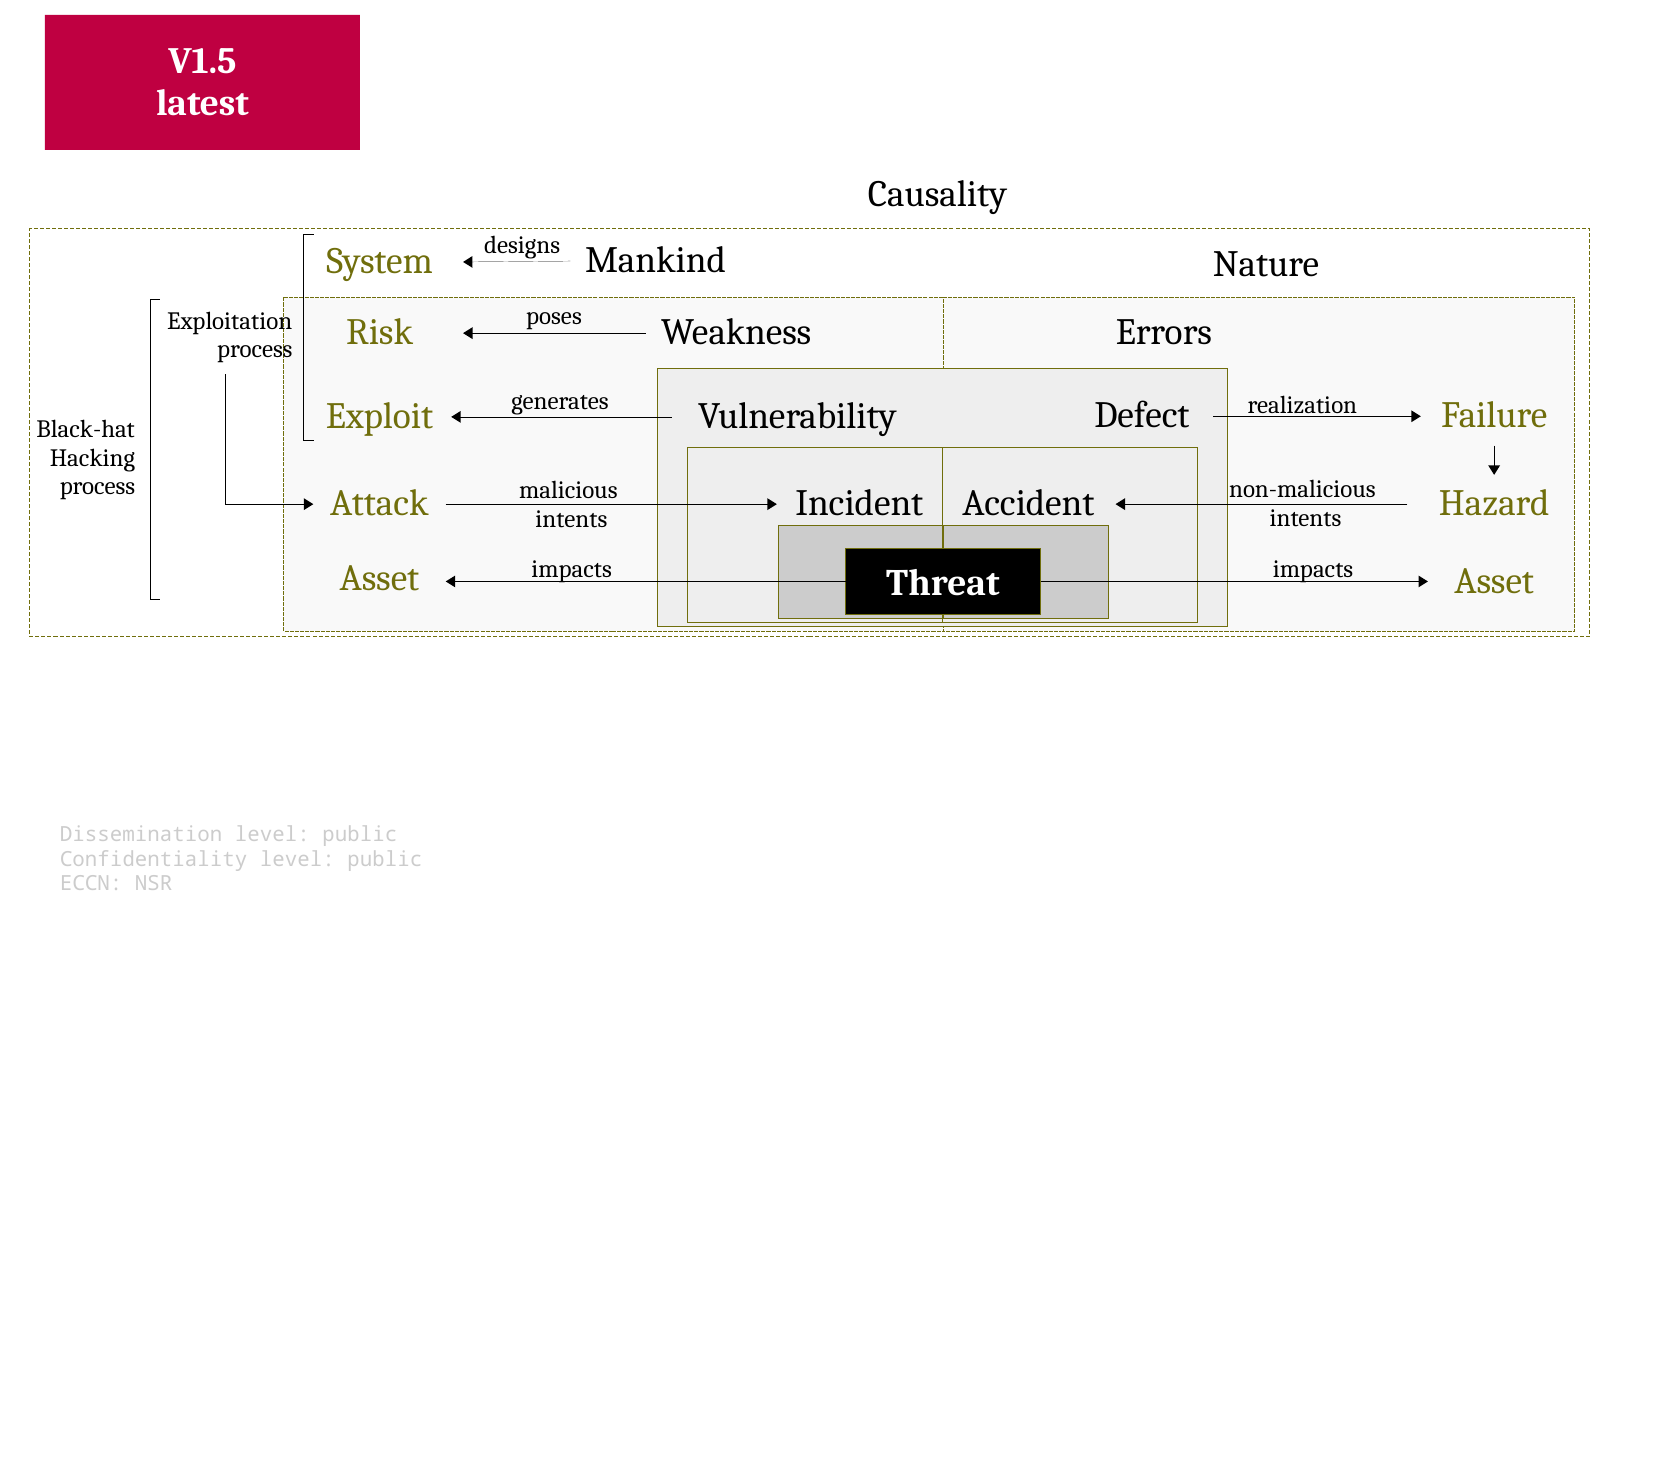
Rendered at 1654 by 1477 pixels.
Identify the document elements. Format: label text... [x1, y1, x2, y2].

text_box Nature [1198, 235, 1349, 298]
text_box Risk [308, 303, 464, 363]
text_box poses [411, 294, 697, 368]
text_box Weakness [697, 303, 842, 363]
text_box [29, 228, 446, 407]
text_box malicious intents [484, 468, 657, 504]
text_box Mankind [570, 231, 751, 291]
text_box malicious intents [484, 505, 657, 543]
text_box Accident [941, 474, 1116, 534]
text_box generates [454, 379, 666, 453]
text_box V1.5 latest [44, 14, 360, 150]
text_box Causality [853, 166, 1034, 225]
text_box Exploitation process [151, 299, 308, 375]
text_box Defect [1079, 386, 1214, 446]
text_box Attack [313, 474, 446, 534]
text_box Vulnerability [671, 387, 912, 447]
text_box Asset [1427, 552, 1561, 611]
text_box Dissemination level: public Confidentiality level: public ECCN: NSR [44, 815, 917, 903]
text_box designs [446, 224, 598, 269]
text_box Incident [776, 474, 941, 534]
text_box System [296, 232, 464, 292]
text_box Threat [855, 554, 1031, 614]
text_box realization [1197, 383, 1408, 428]
text_box Hazard [1407, 474, 1581, 534]
text_box Asset [313, 549, 446, 614]
text_box [29, 228, 1590, 637]
text_box impacts [1248, 547, 1379, 592]
text_box impacts [506, 547, 637, 592]
text_box Exploitation process [142, 299, 150, 375]
text_box Errors [1101, 303, 1242, 363]
text_box non-malicious intents [1207, 467, 1403, 541]
text_box Exploit [307, 387, 452, 447]
text_box Failure [1420, 386, 1568, 446]
text_box Black-hat Hacking process [0, 407, 150, 511]
